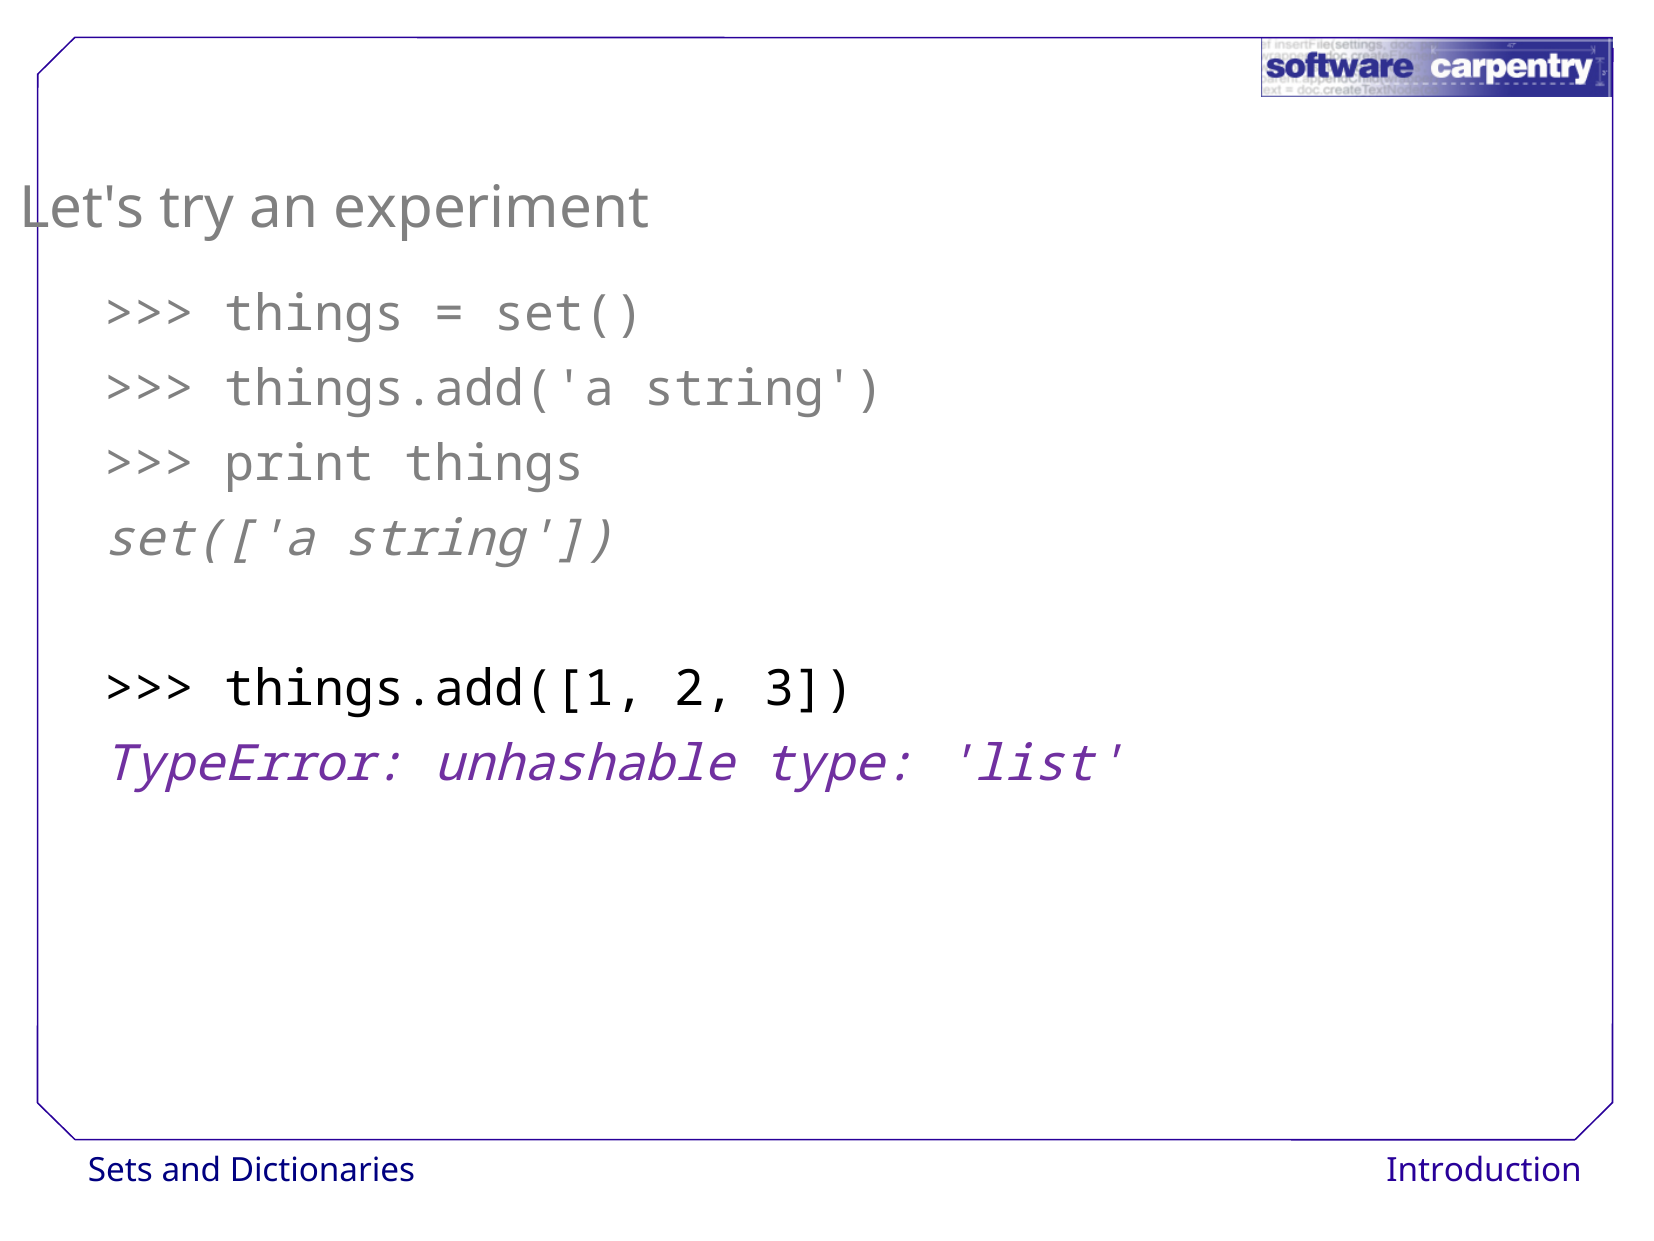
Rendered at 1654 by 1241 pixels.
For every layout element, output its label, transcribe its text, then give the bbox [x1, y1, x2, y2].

text_box Let's try an experiment [4, 126, 815, 248]
text_box >>> things = set() >>> things.add('a string') >>> print things set(['a string']) >>> things.add([1, 2, 3]) TypeError: unhashable type: 'list' [89, 258, 1512, 885]
picture [1261, 39, 1613, 97]
